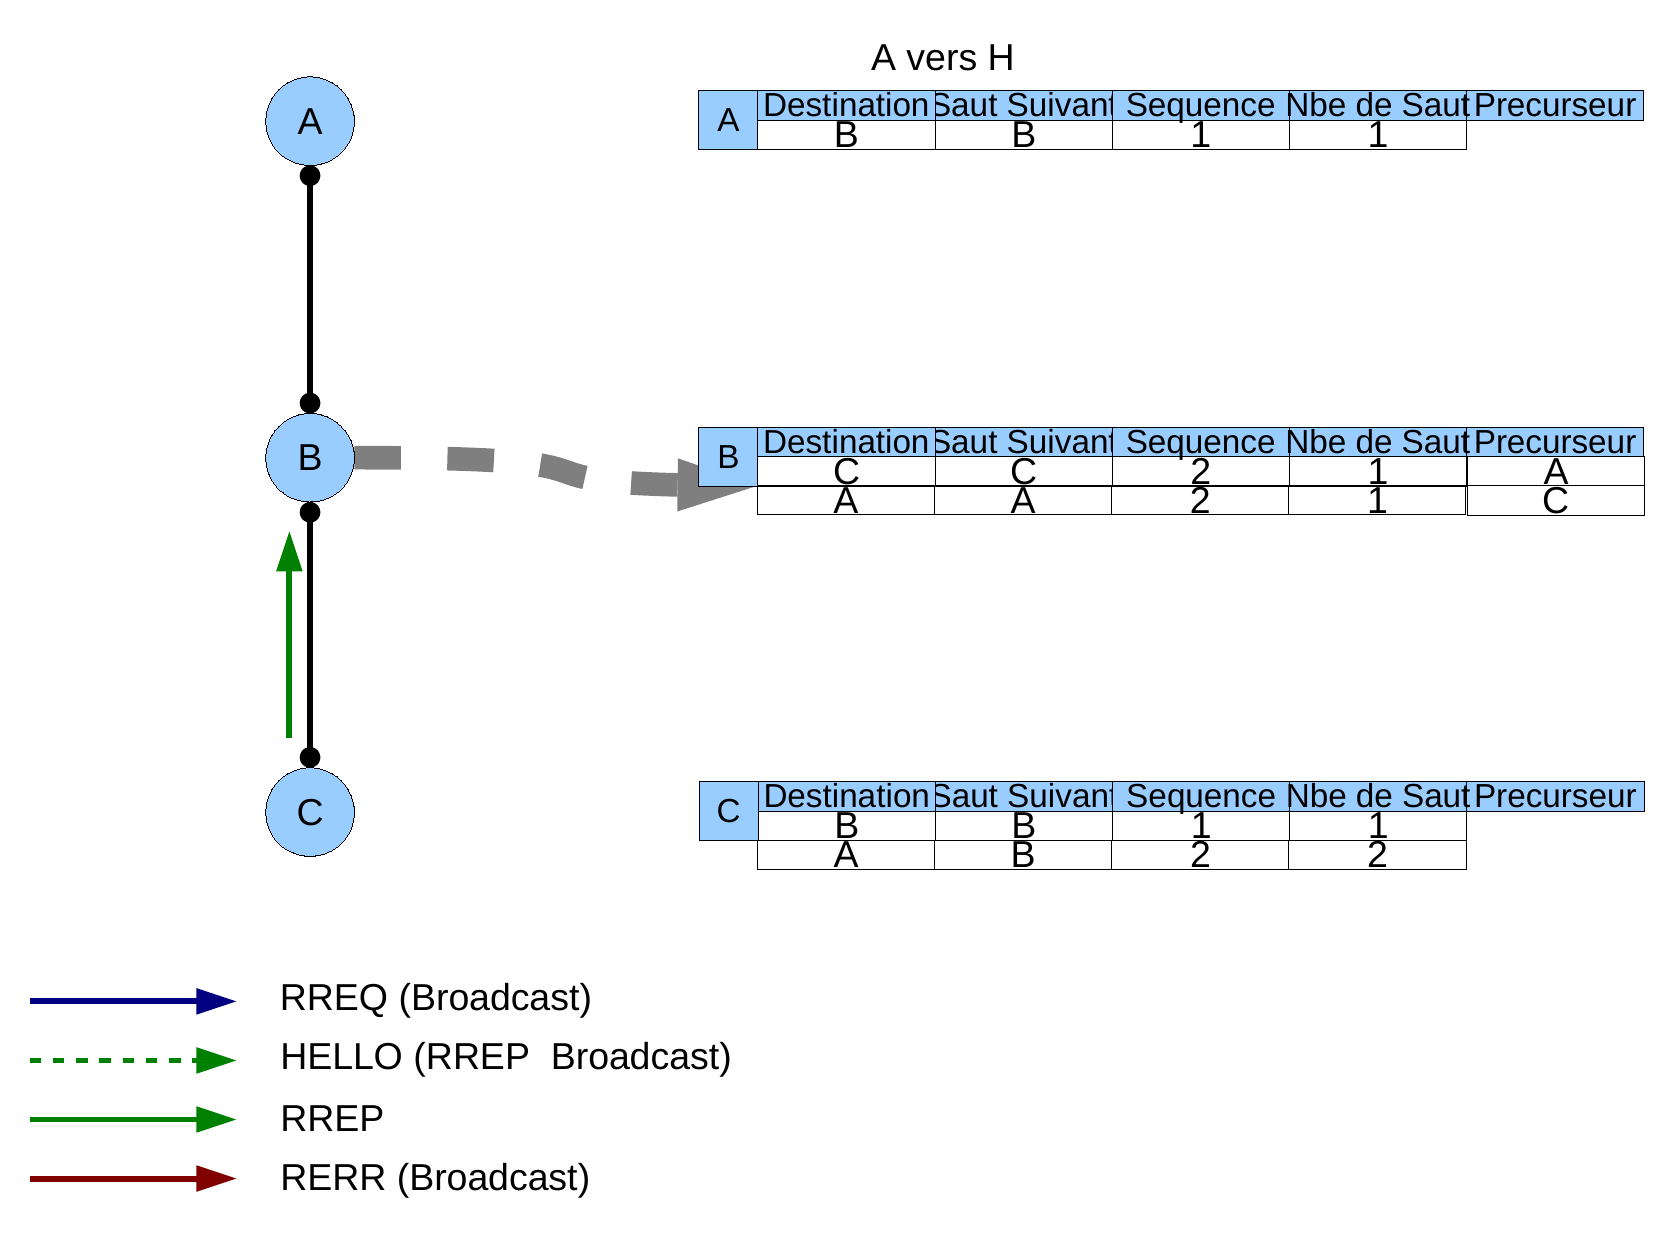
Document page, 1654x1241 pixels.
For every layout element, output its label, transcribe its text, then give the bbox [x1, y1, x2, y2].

text_box Destination [758, 427, 936, 456]
text_box Nbe de Saut [1289, 90, 1467, 120]
text_box 1 [1289, 456, 1467, 487]
text_box Sequence [1112, 90, 1289, 120]
text_box 1 [1289, 120, 1467, 150]
text_box A [934, 487, 1111, 515]
text_box Saut Suivant [936, 781, 1112, 811]
text_box B [757, 120, 935, 150]
text_box RREP [265, 1089, 381, 1149]
text_box Sequence [1112, 781, 1289, 811]
text_box B [265, 413, 354, 502]
text_box 2 [1112, 840, 1288, 870]
text_box A [265, 76, 355, 166]
text_box A [1018, 490, 1027, 503]
text_box 2 [1288, 840, 1467, 870]
text_box C [699, 781, 759, 841]
text_box HELLO (RREP Broadcast) [265, 1028, 666, 1090]
text_box RREQ (Broadcast) [265, 969, 552, 1028]
text_box B [698, 427, 758, 487]
text_box A [757, 487, 934, 515]
text_box B [935, 120, 1112, 150]
text_box 2 [1112, 456, 1289, 487]
text_box A [841, 490, 850, 503]
text_box Precurseur [1467, 90, 1644, 121]
text_box A [698, 90, 758, 150]
text_box Destination [759, 781, 936, 811]
text_box C [935, 456, 1112, 487]
text_box C [265, 767, 355, 857]
text_box Destination [758, 90, 936, 120]
text_box Precurseur [1467, 781, 1645, 812]
text_box A [1467, 456, 1645, 485]
text_box C [757, 456, 935, 487]
text_box 1 [1289, 811, 1467, 840]
text_box Saut Suivant [936, 90, 1112, 120]
text_box A vers H [856, 29, 1004, 90]
text_box 1 [1113, 811, 1289, 840]
text_box C [1467, 485, 1645, 516]
text_box Nbe de Saut [1289, 781, 1467, 811]
text_box 1 [1288, 487, 1466, 515]
text_box Nbe de Saut [1289, 427, 1467, 456]
text_box B [934, 840, 1112, 870]
text_box Saut Suivant [936, 427, 1112, 456]
text_box 1 [1112, 120, 1289, 150]
text_box Sequence [1112, 427, 1289, 456]
text_box A [757, 840, 934, 870]
text_box 2 [1111, 487, 1288, 515]
text_box B [935, 811, 1113, 840]
text_box RERR (Broadcast) [265, 1149, 550, 1211]
text_box Precurseur [1467, 427, 1644, 457]
text_box B [759, 811, 935, 840]
